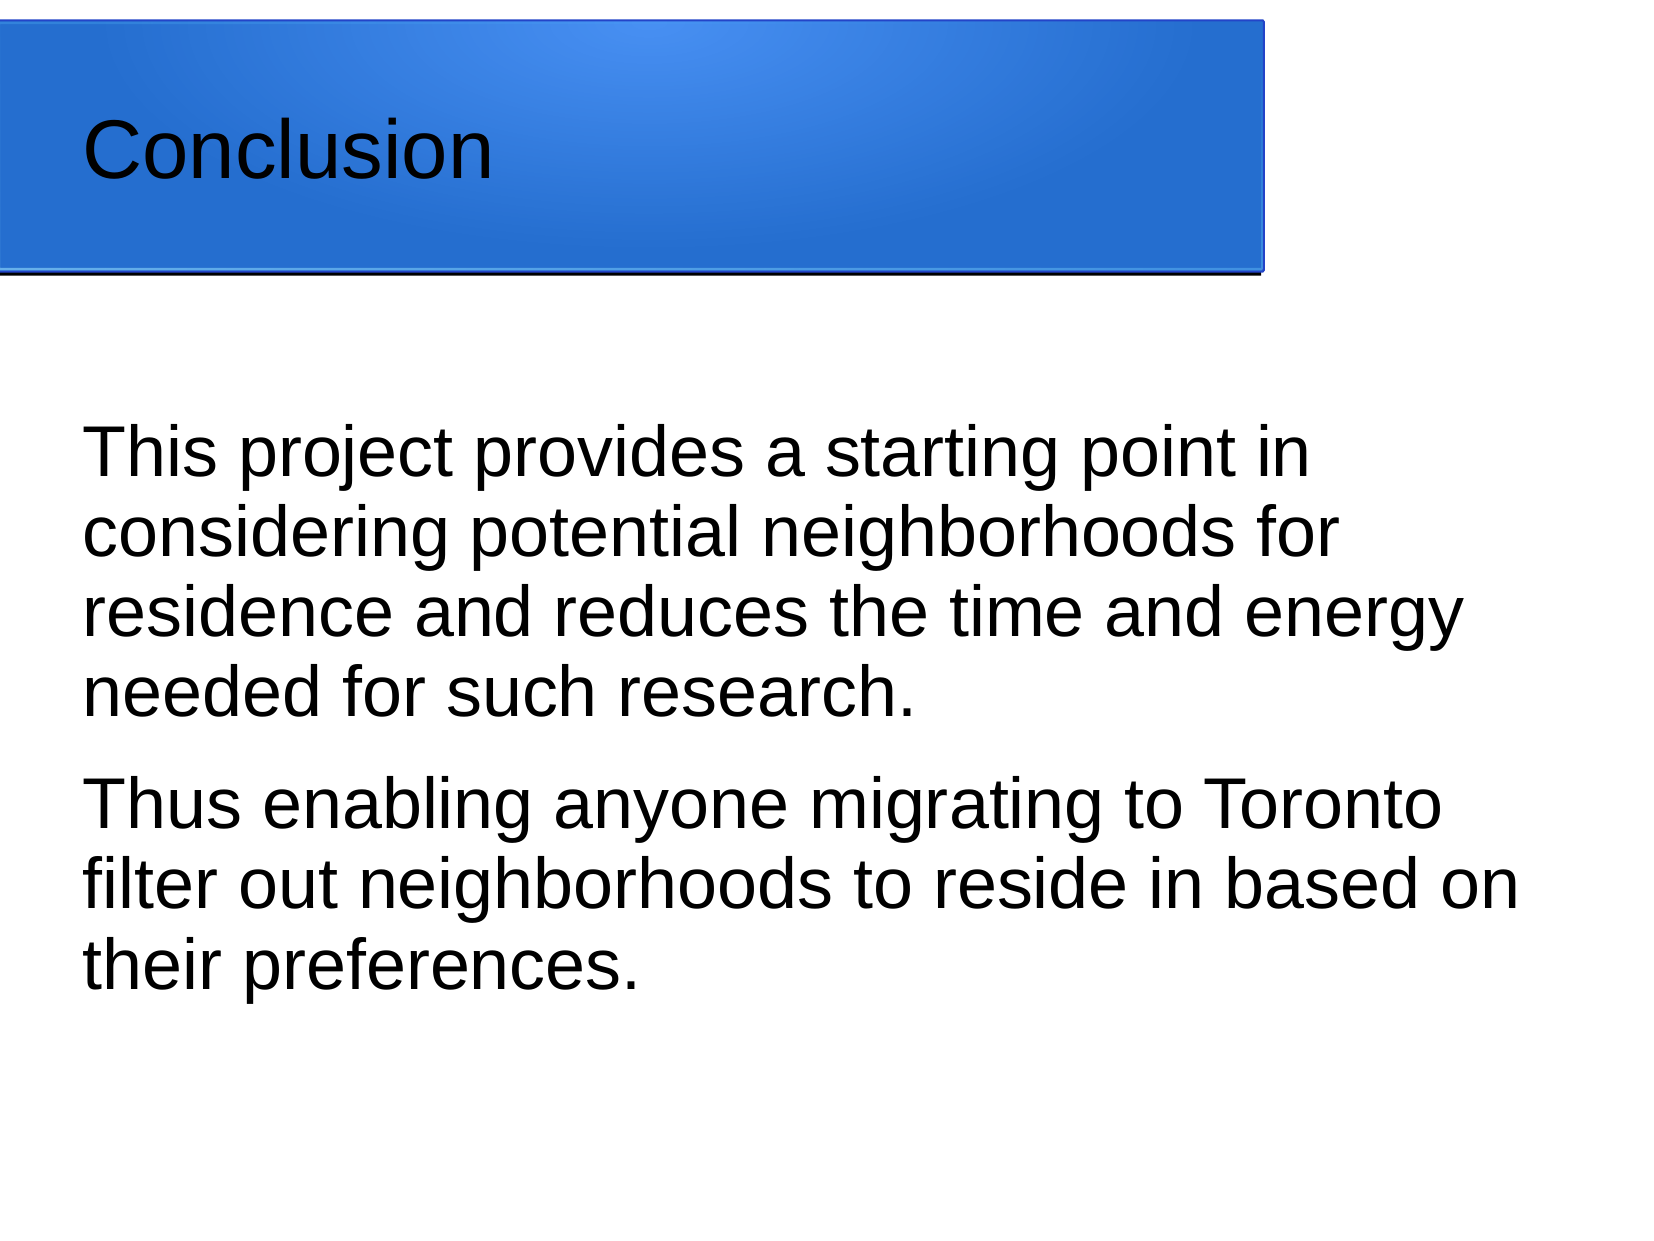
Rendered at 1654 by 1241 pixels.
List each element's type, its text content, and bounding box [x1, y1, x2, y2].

list This project provides a starting point in considering potential neighborhoods for residence and reduces the time and energy needed for such research. Thus enabling anyone migrating to Toronto filter out neighborhoods to reside in based on their preferences. [82, 299, 1571, 1019]
title Conclusion [82, 47, 1235, 252]
